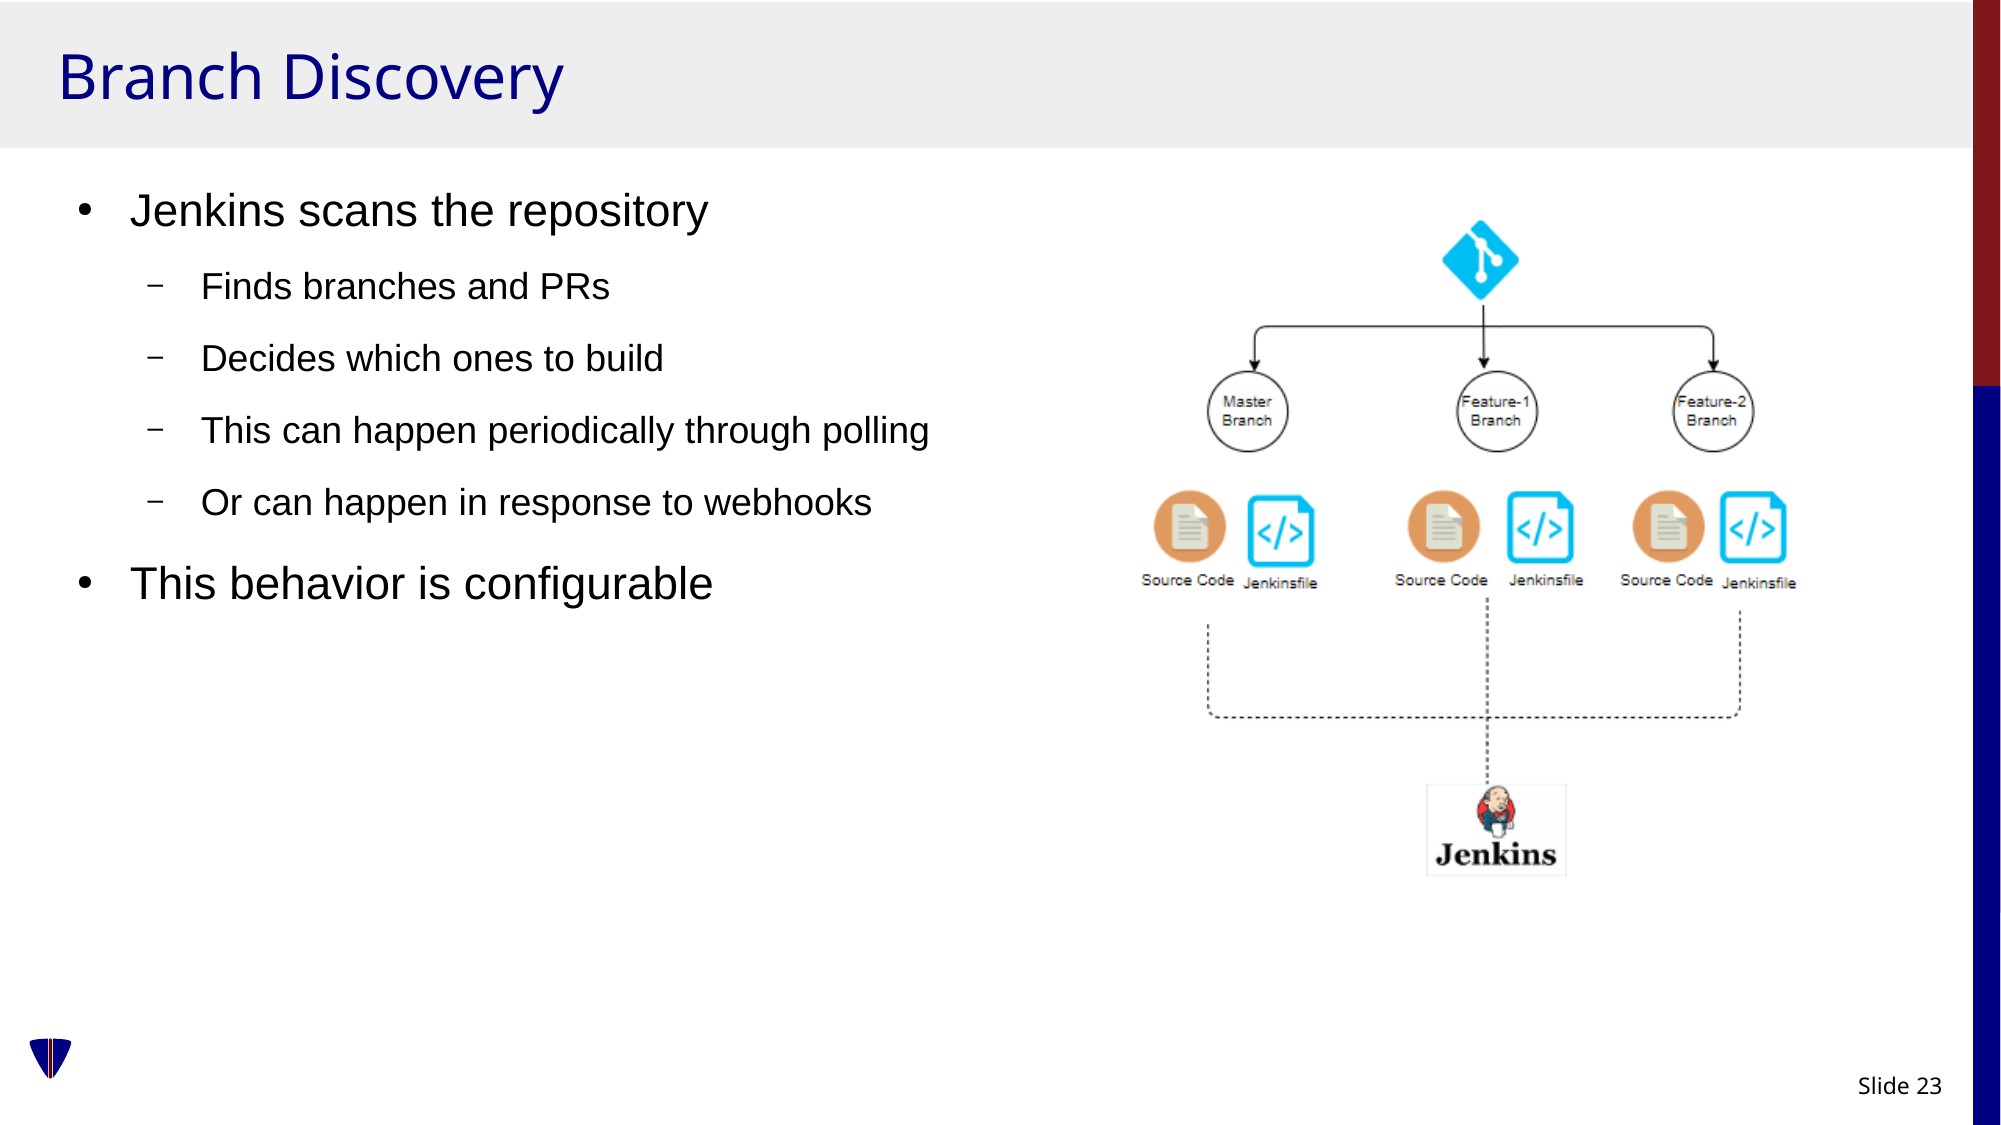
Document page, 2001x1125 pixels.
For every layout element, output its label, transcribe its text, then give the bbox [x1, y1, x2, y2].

list Jenkins scans the repository Finds branches and PRs Decides which ones to build This can happen periodically through polling Or can happen in response to webhooks This behavior is configurable [59, 177, 945, 1034]
title Branch Discovery [0, 2, 1973, 148]
picture [1137, 213, 1802, 886]
